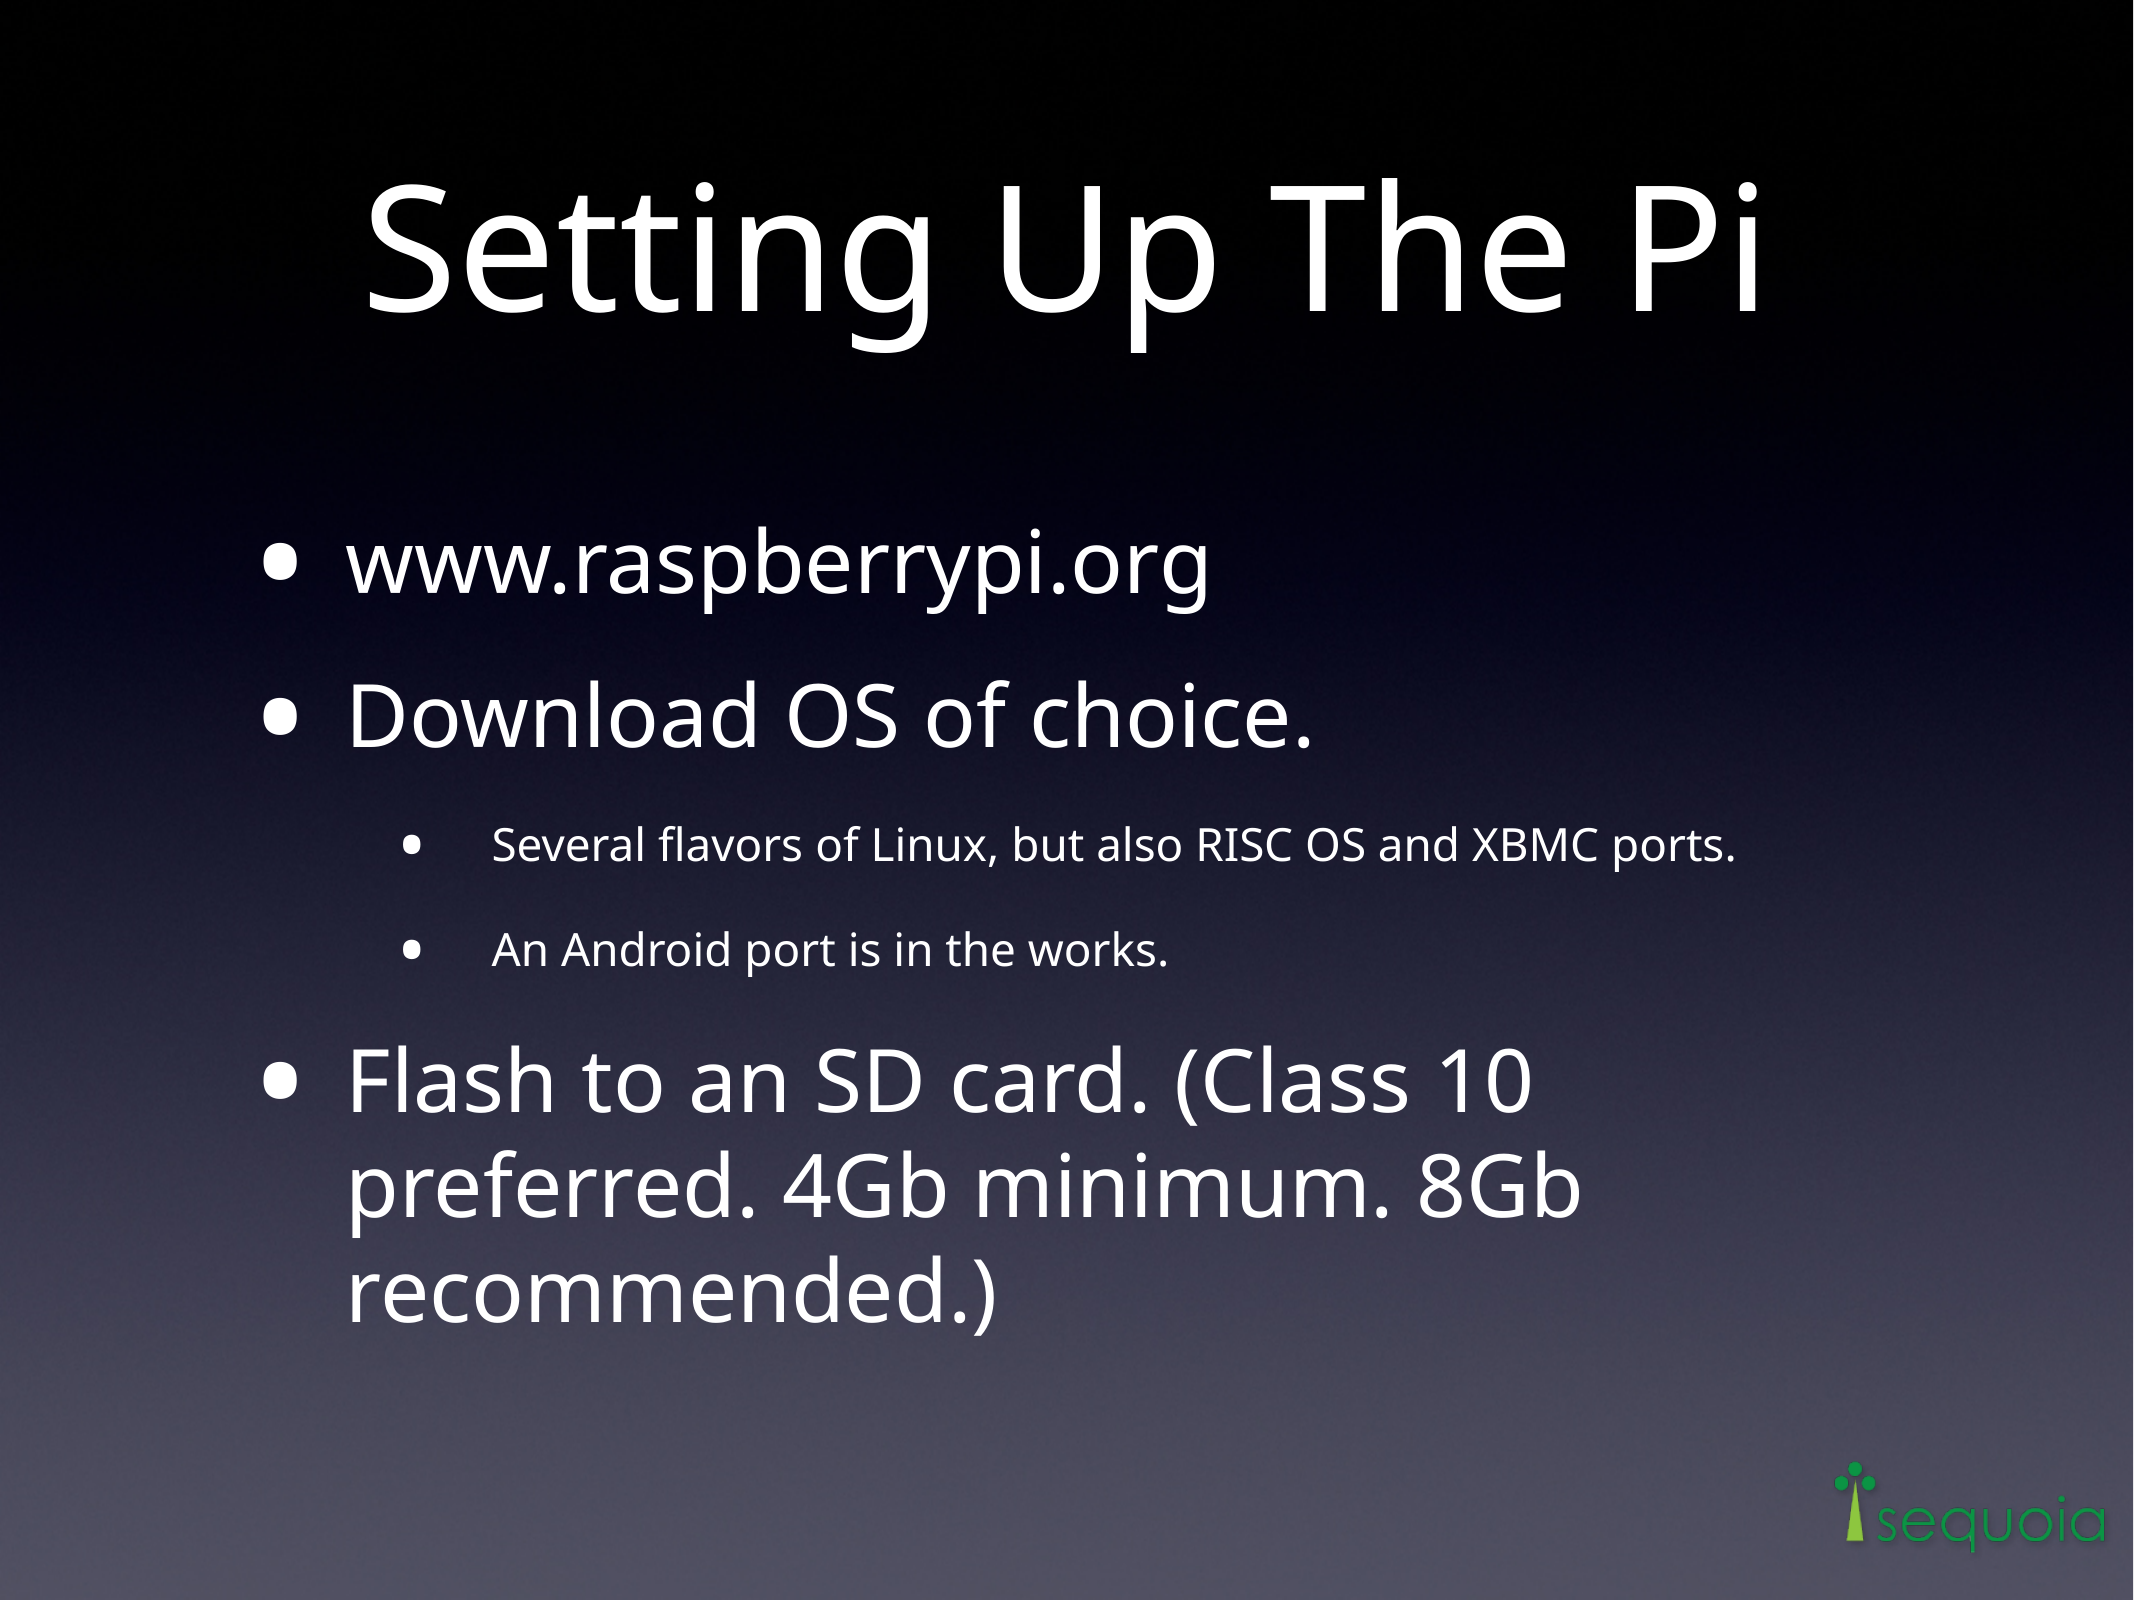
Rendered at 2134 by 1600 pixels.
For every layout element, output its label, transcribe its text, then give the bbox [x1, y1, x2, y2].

title Setting Up The Pi [208, 41, 1925, 442]
subtitle www.raspberrypi.org Download OS of choice. Several flavors of Linux, but also RISC OS and XBMC ports. An Android port is in the works. Flash to an SD card. (Class 10 preferred. 4Gb minimum. 8Gb recommended.) [208, 454, 1925, 1392]
picture [0, 0, 2134, 1600]
